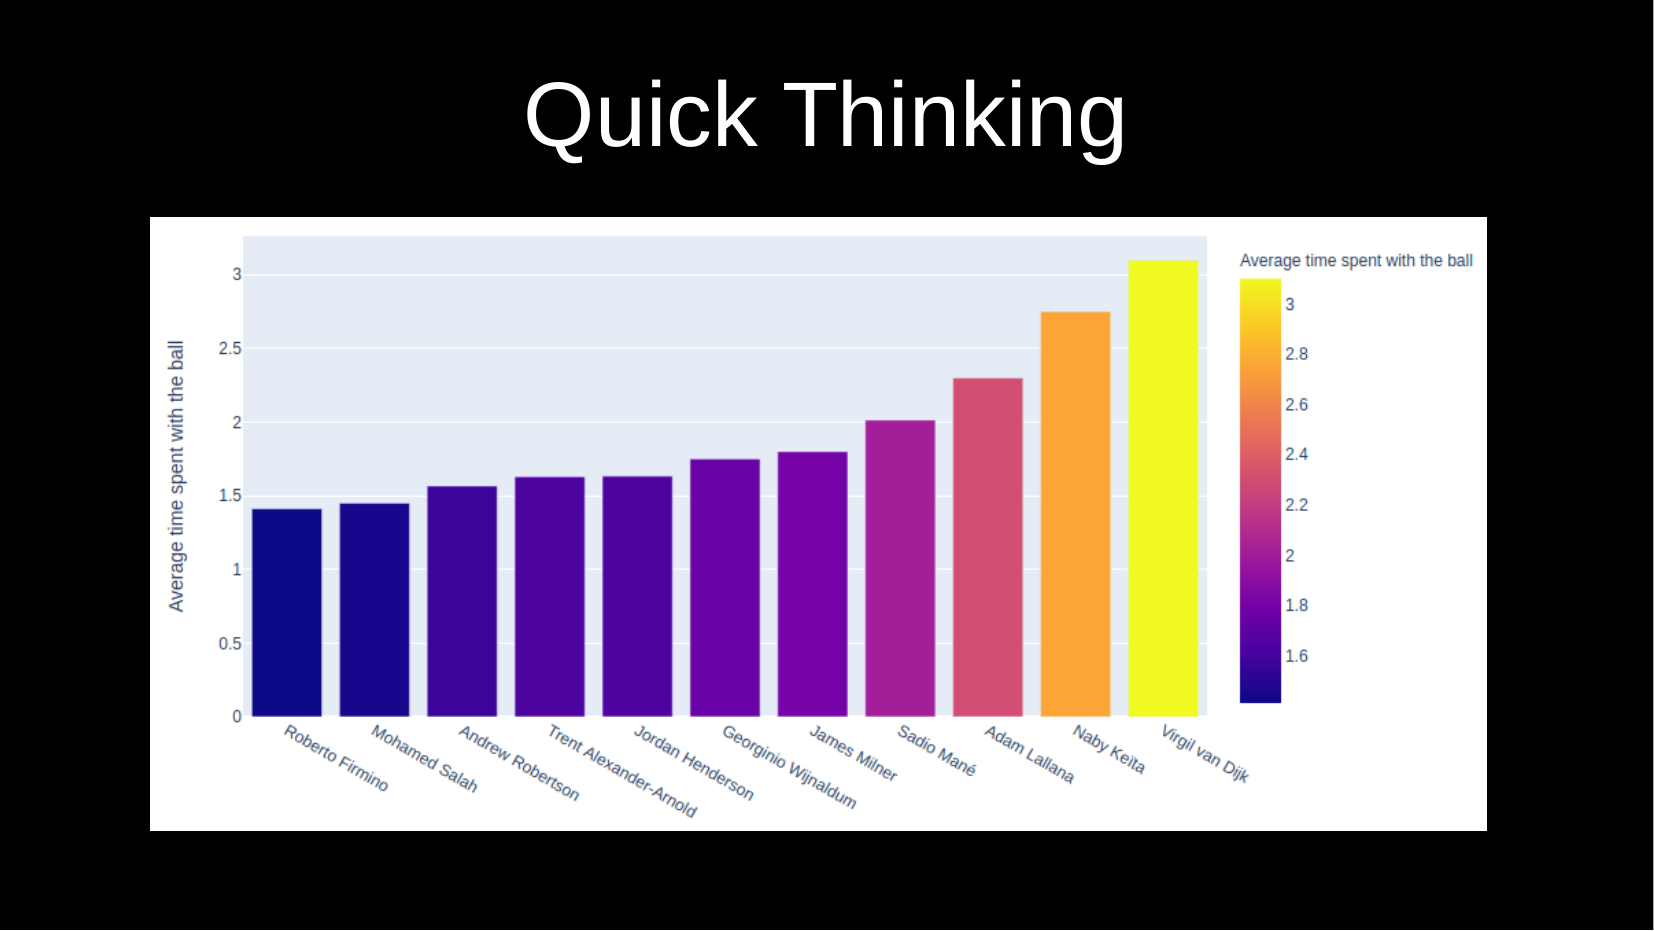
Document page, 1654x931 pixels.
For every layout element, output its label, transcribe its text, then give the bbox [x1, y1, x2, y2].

title Quick Thinking [82, 37, 1571, 193]
picture [150, 217, 1487, 831]
